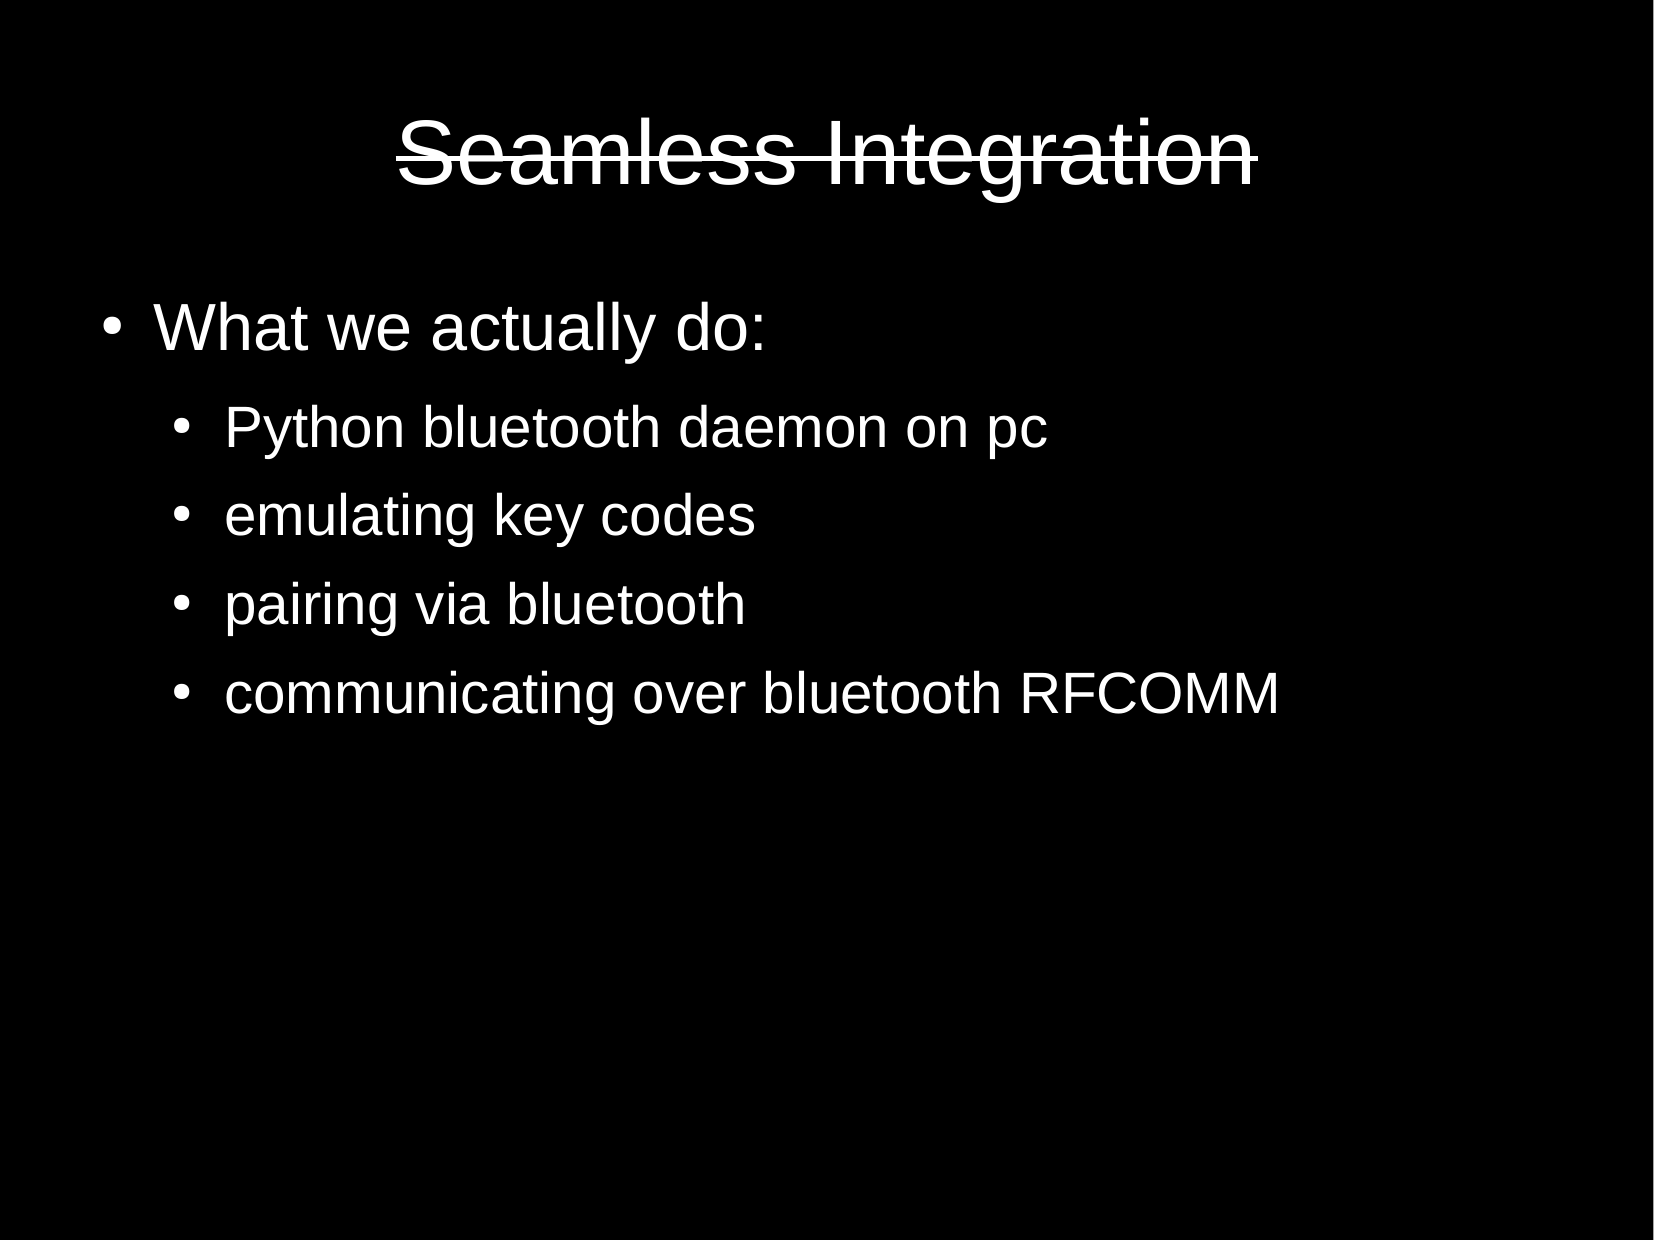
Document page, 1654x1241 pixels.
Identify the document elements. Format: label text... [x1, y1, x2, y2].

list What we actually do: Python bluetooth daemon on pc emulating key codes pairing via bluetooth communicating over bluetooth RFCOMM [82, 290, 1571, 1109]
title Seamless Integration [82, 49, 1571, 257]
